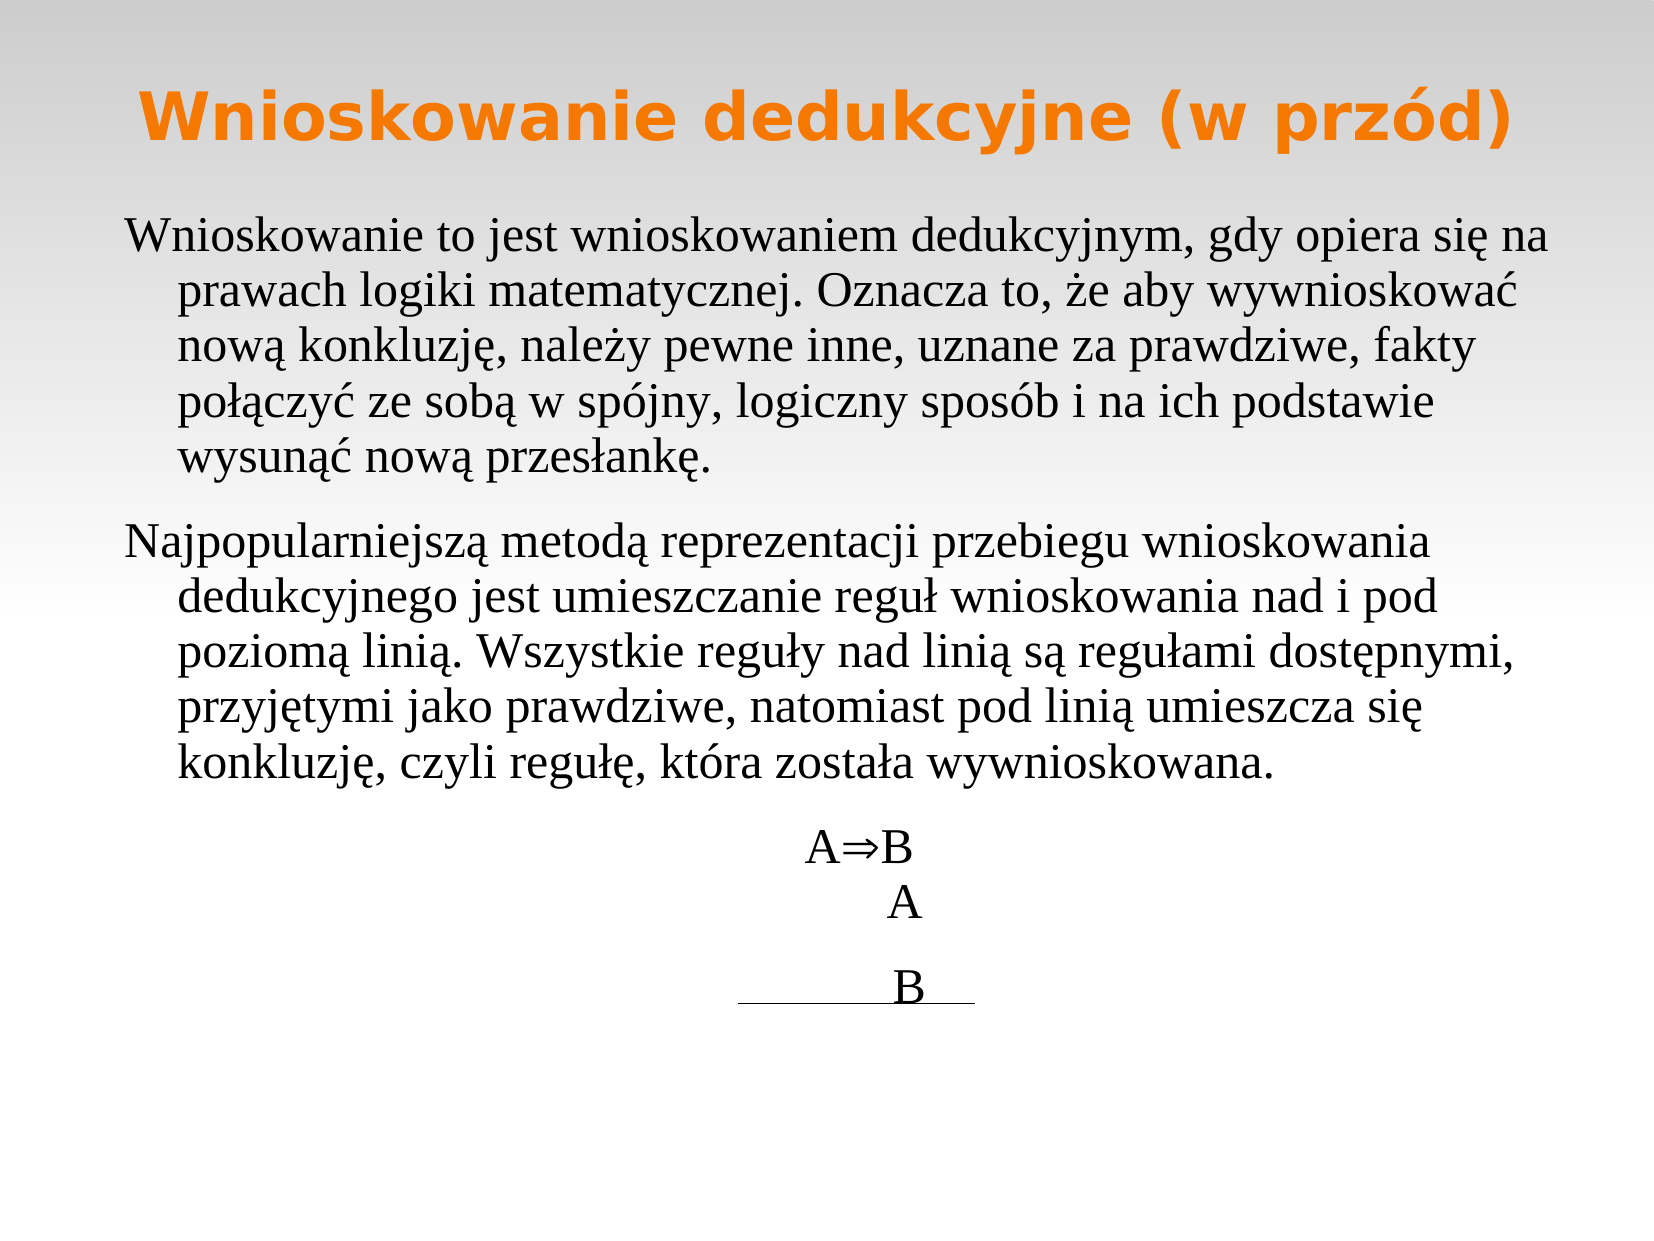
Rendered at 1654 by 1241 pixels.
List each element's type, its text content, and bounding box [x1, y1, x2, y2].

title Wnioskowanie dedukcyjne (w przód) [82, 56, 1571, 178]
list Wnioskowanie to jest wnioskowaniem dedukcyjnym, gdy opiera się na prawach logiki matematycznej. Oznacza to, że aby wywnioskować nową konkluzję, należy pewne inne, uznane za prawdziwe, fakty połączyć ze sobą w spójny, logiczny sposób i na ich podstawie wysunąć nową przesłankę. Najpopularniejszą metodą reprezentacji przebiegu wnioskowania dedukcyjnego jest umieszczanie reguł wnioskowania nad i pod poziomą linią. Wszystkie reguły nad linią są regułami dostępnymi, przyjętymi jako prawdziwe, natomiast pod linią umieszcza się konkluzję, czyli regułę, która została wywnioskowana. AB A B [106, 206, 1595, 1241]
